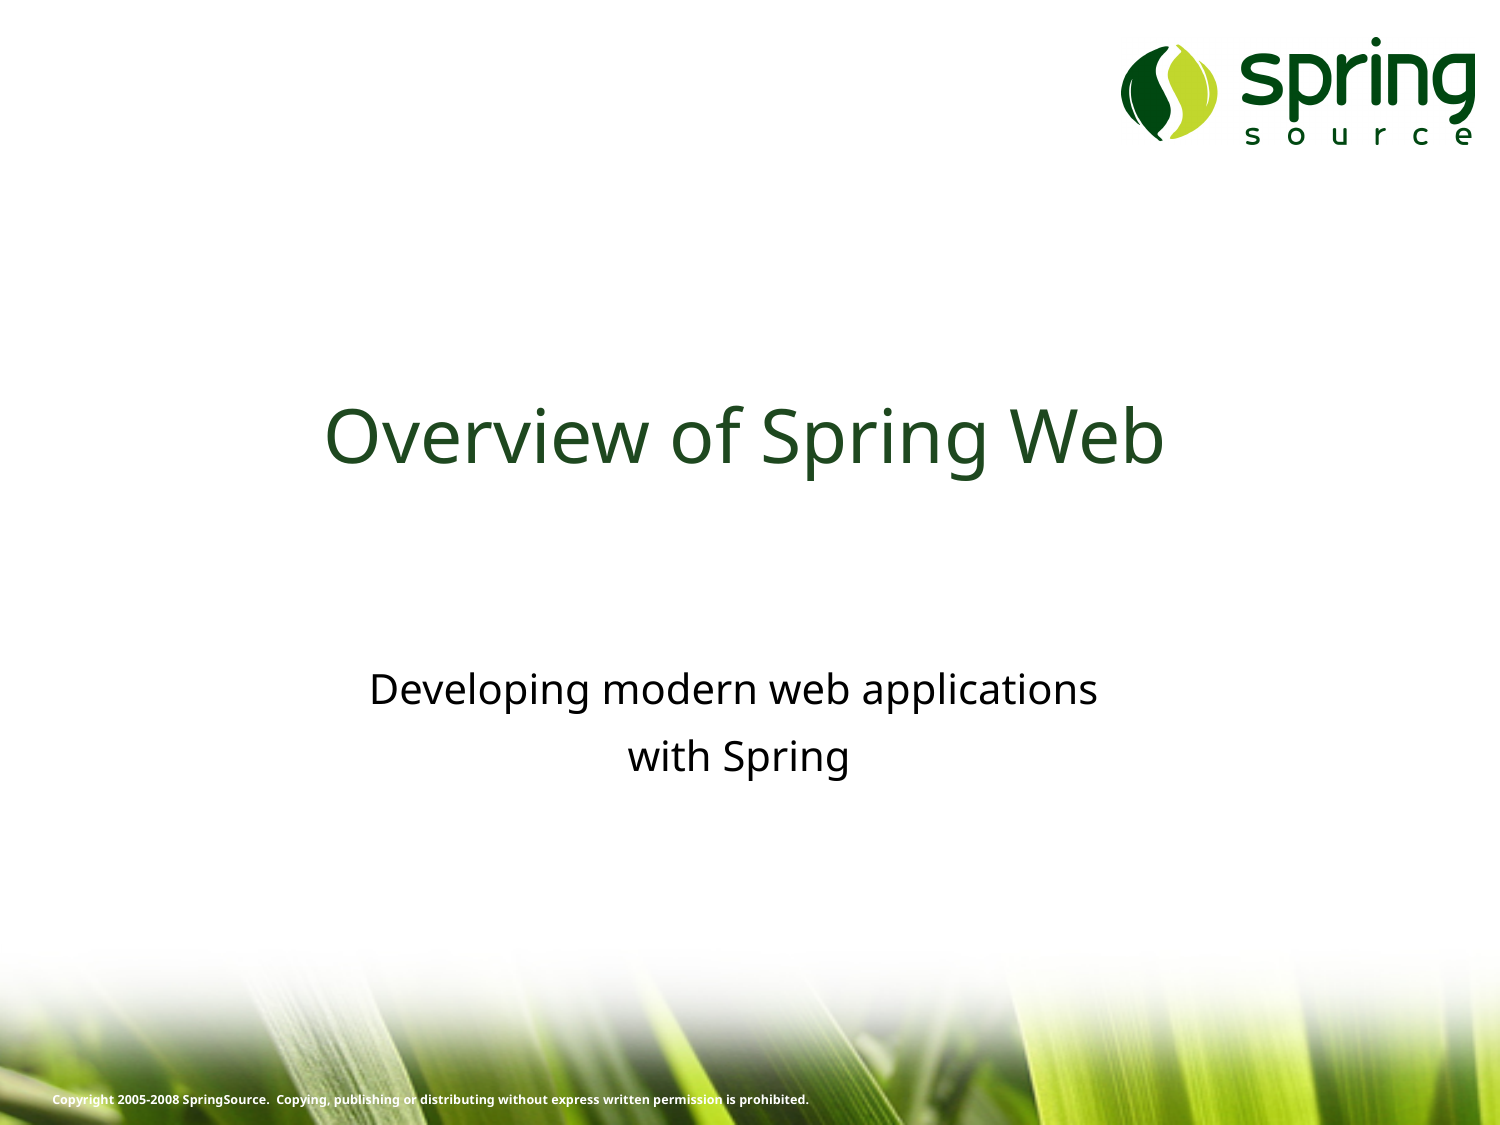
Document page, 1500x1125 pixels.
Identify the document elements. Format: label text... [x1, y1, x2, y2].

picture [1121, 37, 1475, 145]
subtitle Developing modern web applications with Spring [214, 517, 1265, 805]
title Overview of Spring Web [107, 340, 1383, 529]
picture [0, 944, 1500, 1125]
